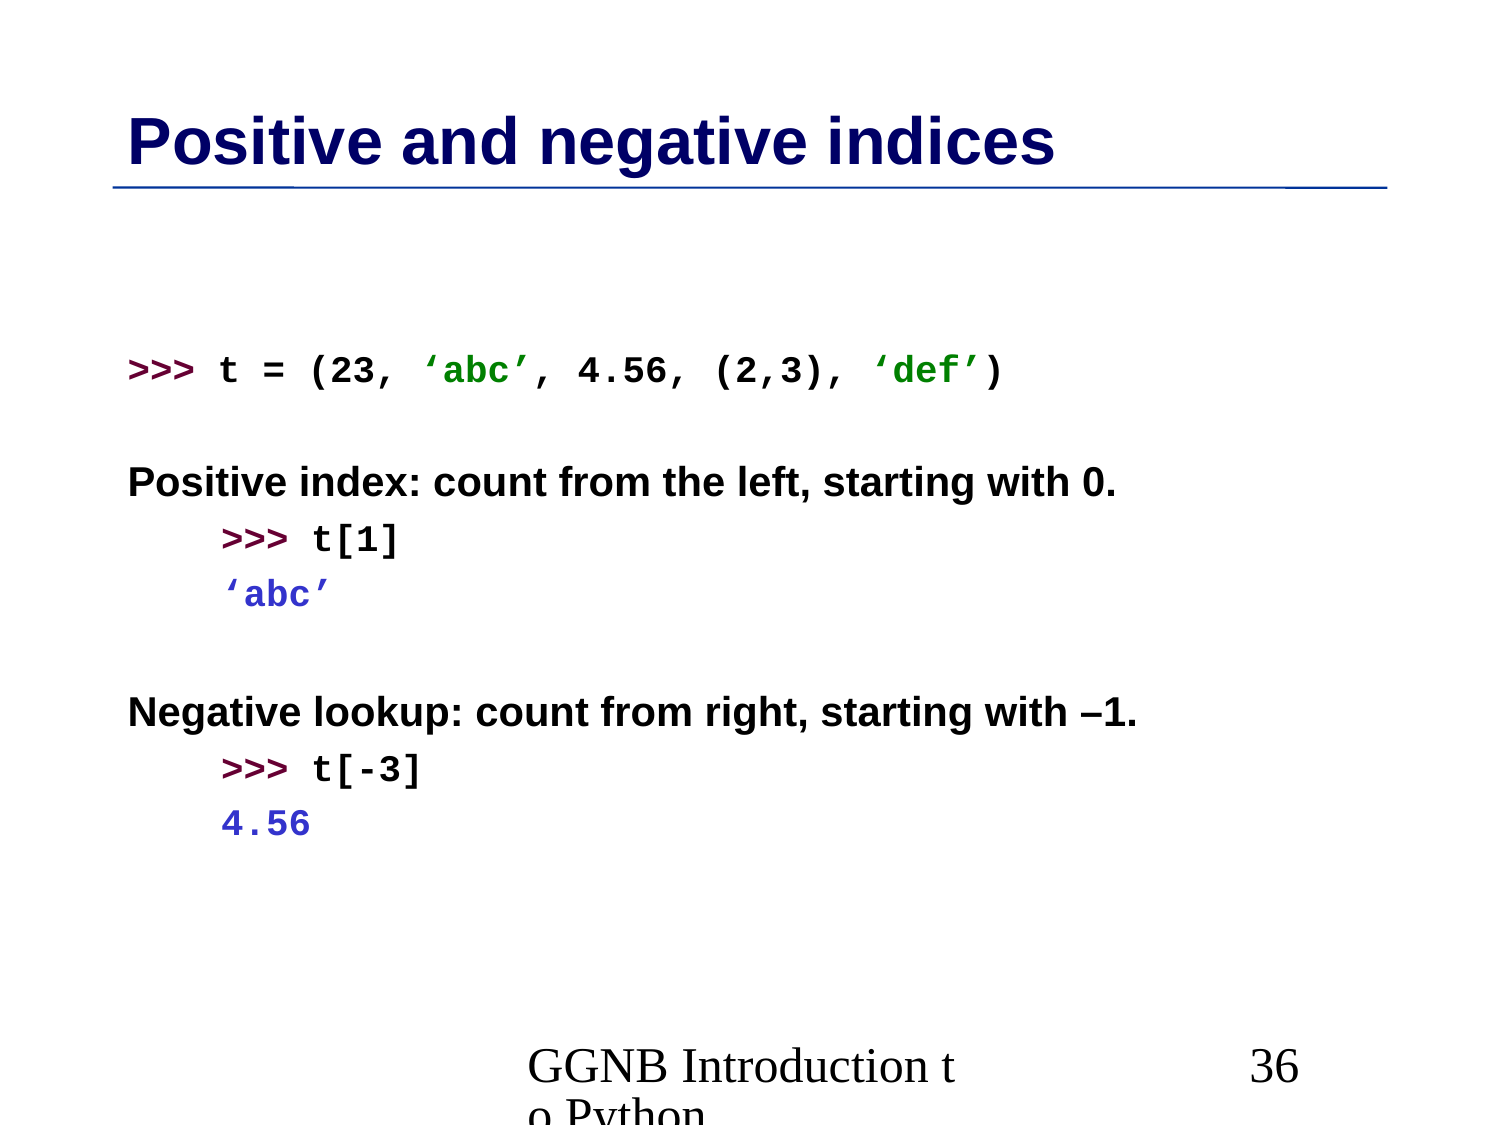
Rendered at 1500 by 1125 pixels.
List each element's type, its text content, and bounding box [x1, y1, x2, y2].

list >>> t = (23, ‘abc’, 4.56, (2,3), ‘def’) Positive index: count from the left, starting with 0. >>> t[1] ‘abc’ Negative lookup: count from right, starting with –1. >>> t[-3] 4.56 [112, 337, 1438, 1088]
title Positive and negative indices [112, 89, 1388, 185]
